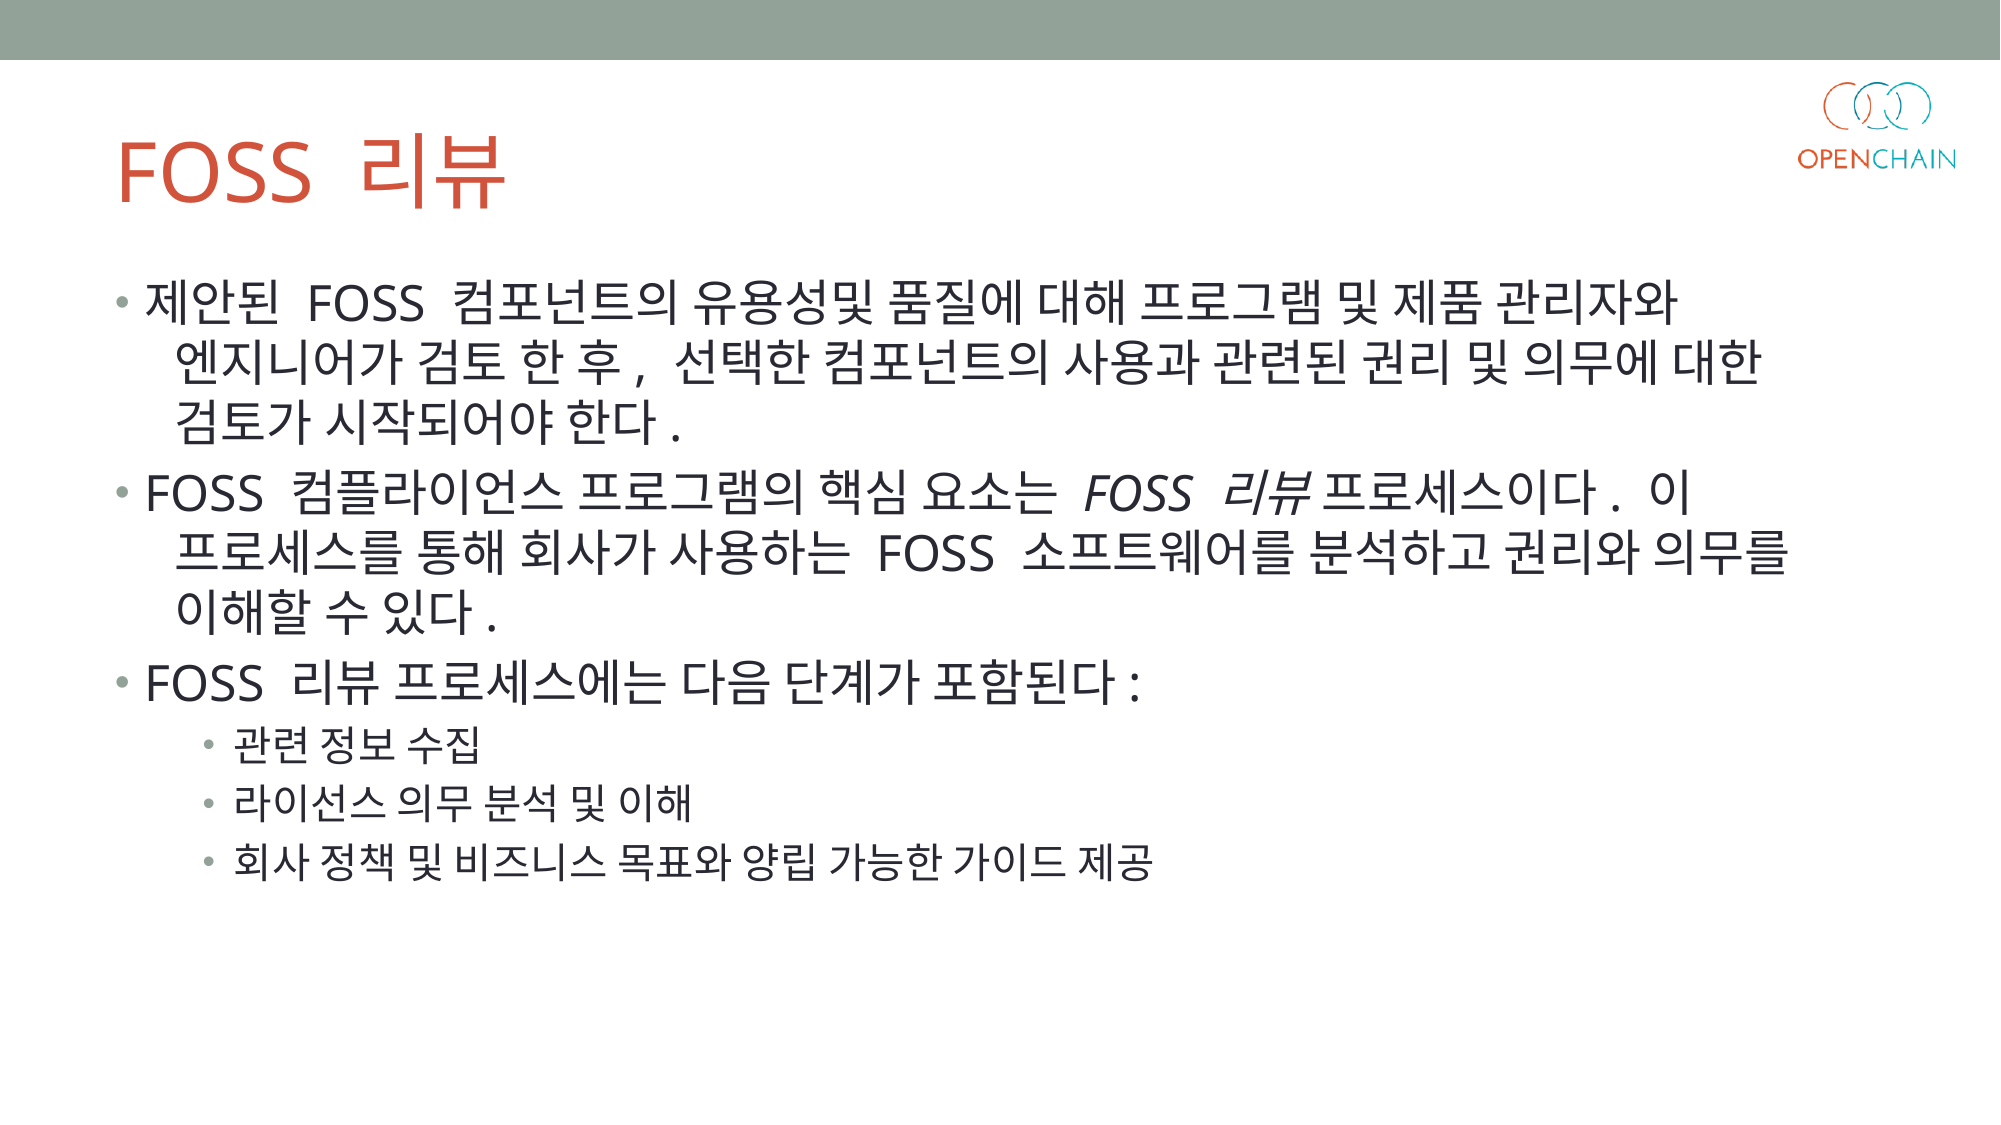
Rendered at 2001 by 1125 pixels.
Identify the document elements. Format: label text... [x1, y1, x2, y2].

title FOSS 리뷰 [99, 87, 1900, 251]
list 제안된 FOSS 컴포넌트의 유용성및 품질에 대해 프로그램 및 제품 관리자와 엔지니어가 검토 한 후, 선택한 컴포넌트의 사용과 관련된 권리 및 의무에 대한 검토가 시작되어야 한다. FOSS 컴플라이언스 프로그램의 핵심 요소는 FOSS 리뷰 프로세스이다. 이 프로세스를 통해 회사가 사용하는 FOSS 소프트웨어를 분석하고 권리와 의무를 이해할 수 있다. FOSS 리뷰 프로세스에는 다음 단계가 포함된다: 관련 정보 수집 라이선스 의무 분석 및 이해 회사 정책 및 비즈니스 목표와 양립 가능한 가이드 제공 [99, 263, 1900, 1064]
